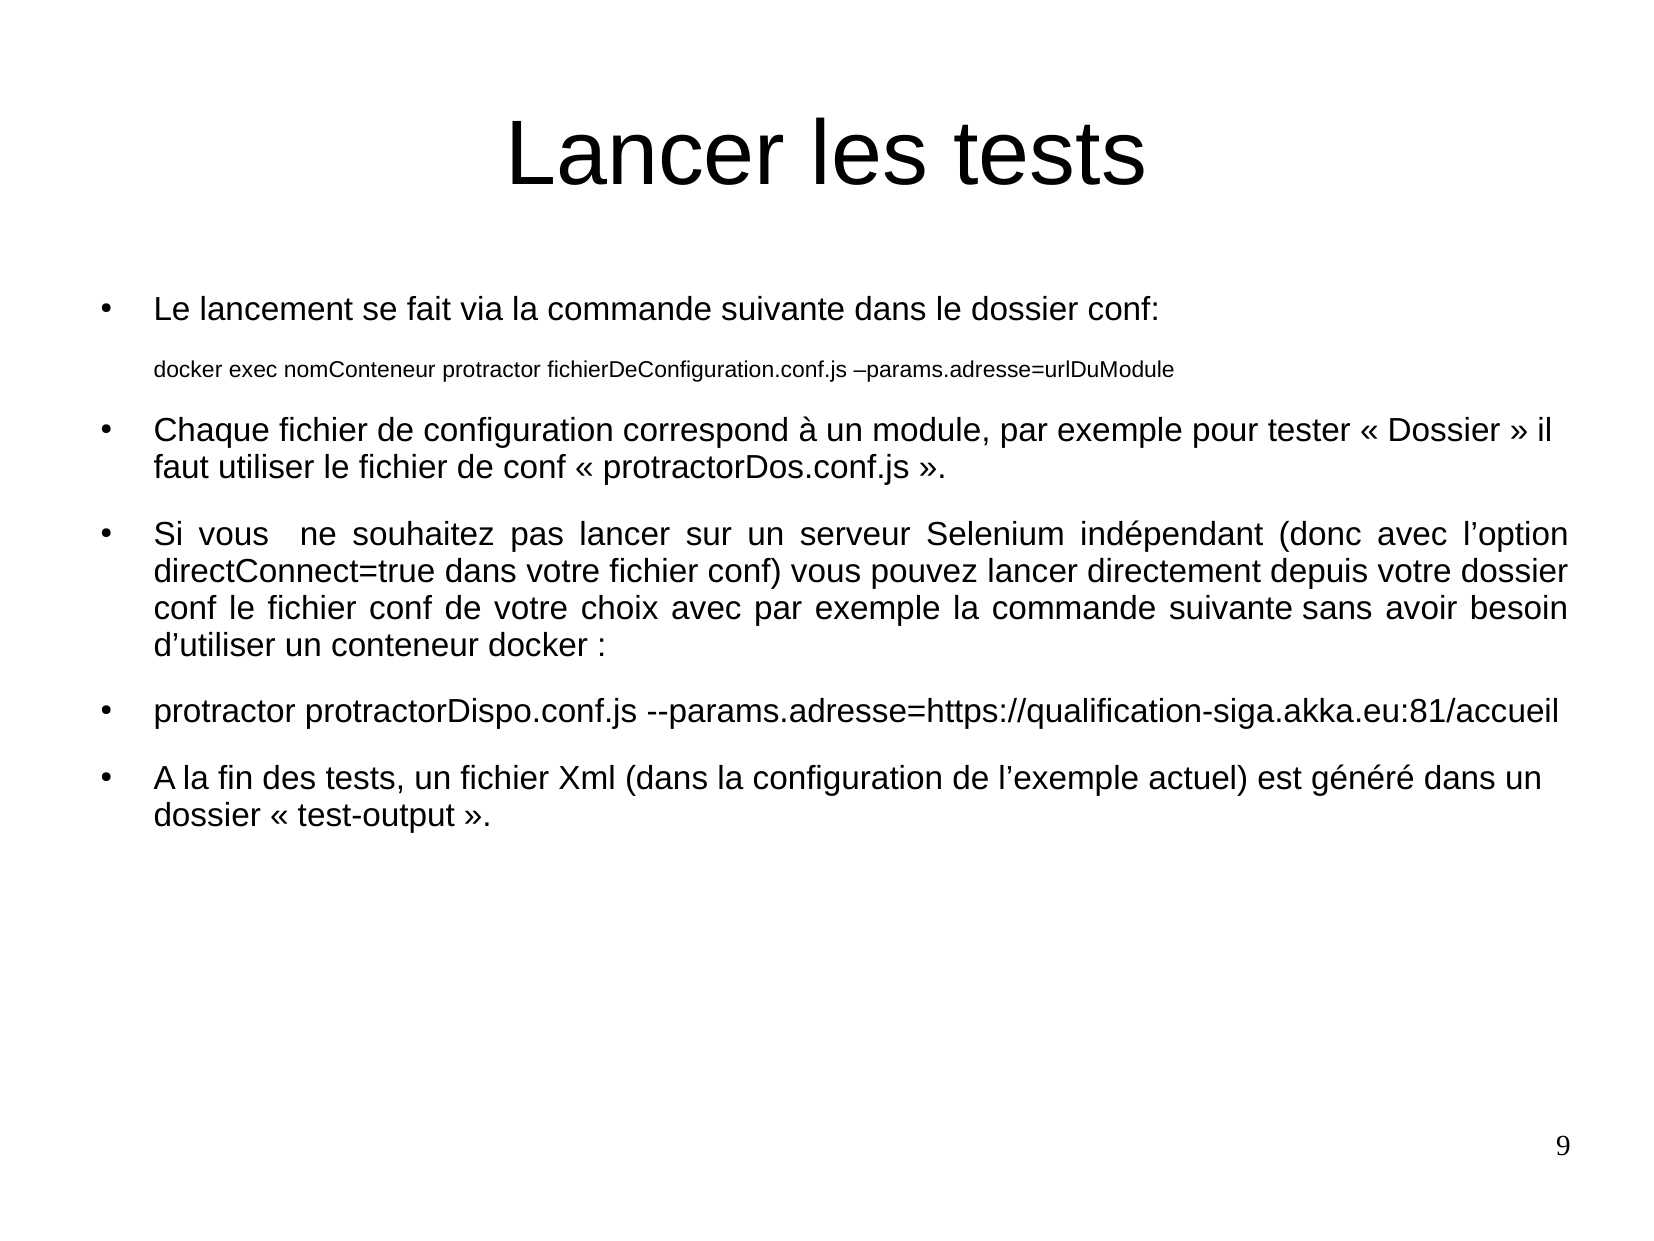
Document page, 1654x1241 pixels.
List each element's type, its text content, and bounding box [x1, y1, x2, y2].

list Le lancement se fait via la commande suivante dans le dossier conf: docker exec nomConteneur protractor fichierDeConfiguration.conf.js –params.adresse=urlDuModule Chaque fichier de configuration correspond à un module, par exemple pour tester « Dossier » il faut utiliser le fichier de conf « protractorDos.conf.js ». Si vous ne souhaitez pas lancer sur un serveur Selenium indépendant (donc avec l’option directConnect=true dans votre fichier conf) vous pouvez lancer directement depuis votre dossier conf le fichier conf de votre choix avec par exemple la commande suivante sans avoir besoin d’utiliser un conteneur docker : protractor protractorDispo.conf.js --params.adresse=https://qualification-siga.akka.eu:81/accueil A la fin des tests, un fichier Xml (dans la configuration de l’exemple actuel) est généré dans un dossier « test-output ». [82, 290, 1571, 1010]
title Lancer les tests [82, 49, 1571, 257]
